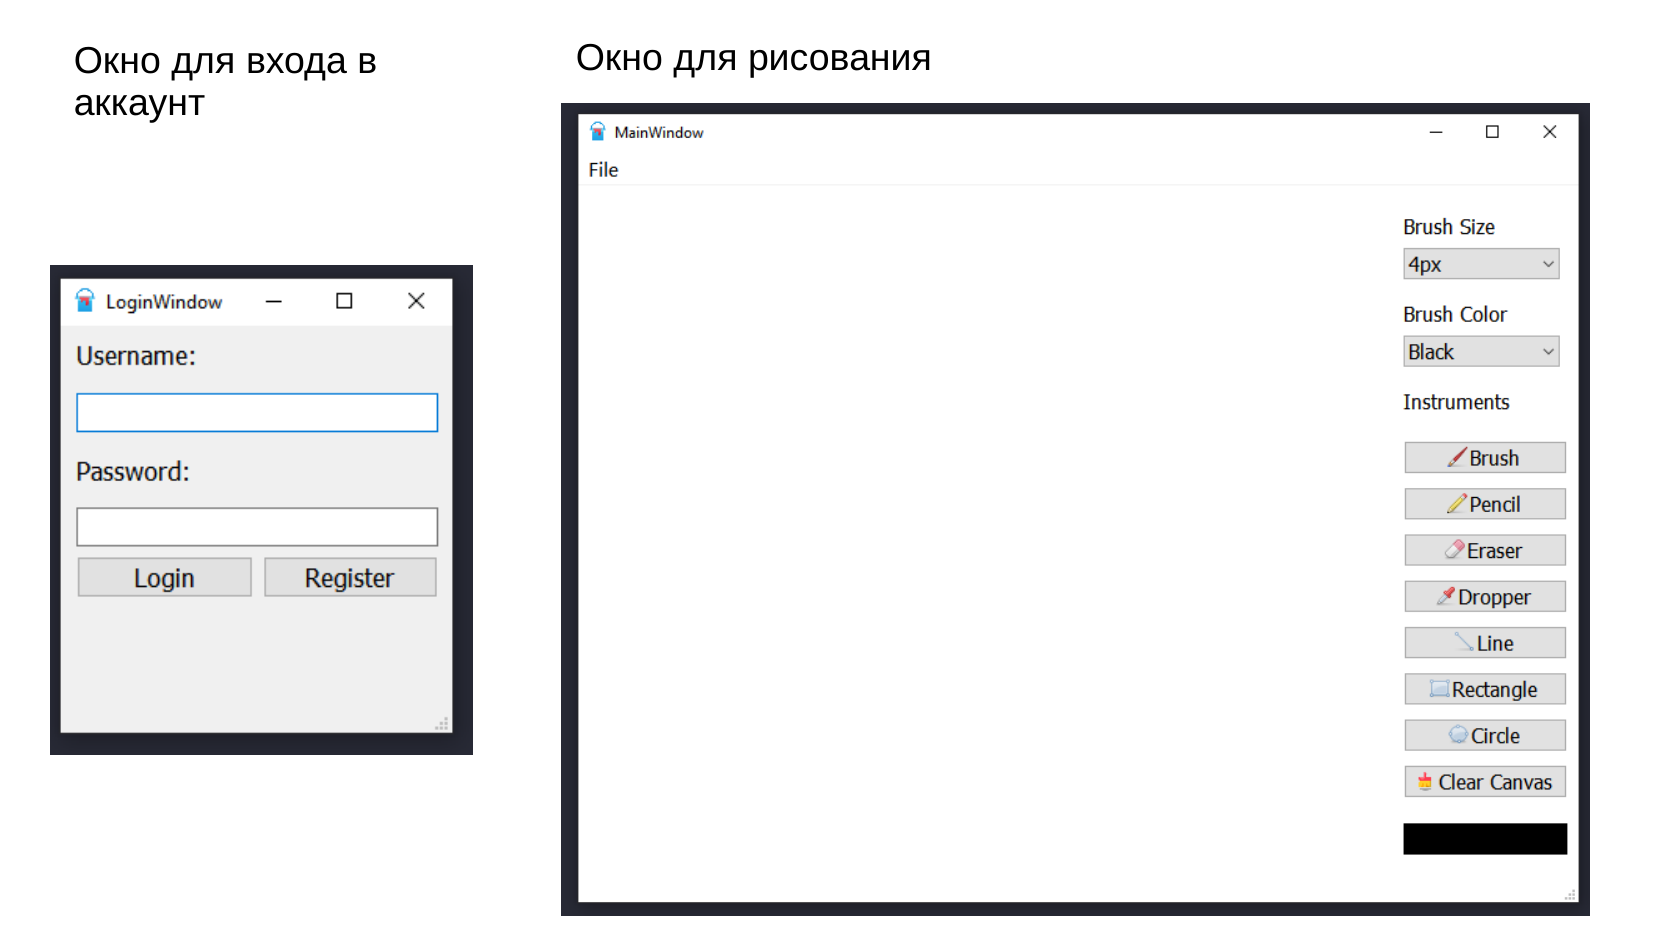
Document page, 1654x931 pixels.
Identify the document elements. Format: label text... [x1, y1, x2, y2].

picture [50, 265, 473, 755]
picture [561, 103, 1590, 916]
text_box Окно для рисования [561, 29, 1211, 87]
text_box Окно для входа в аккаунт [59, 31, 473, 131]
